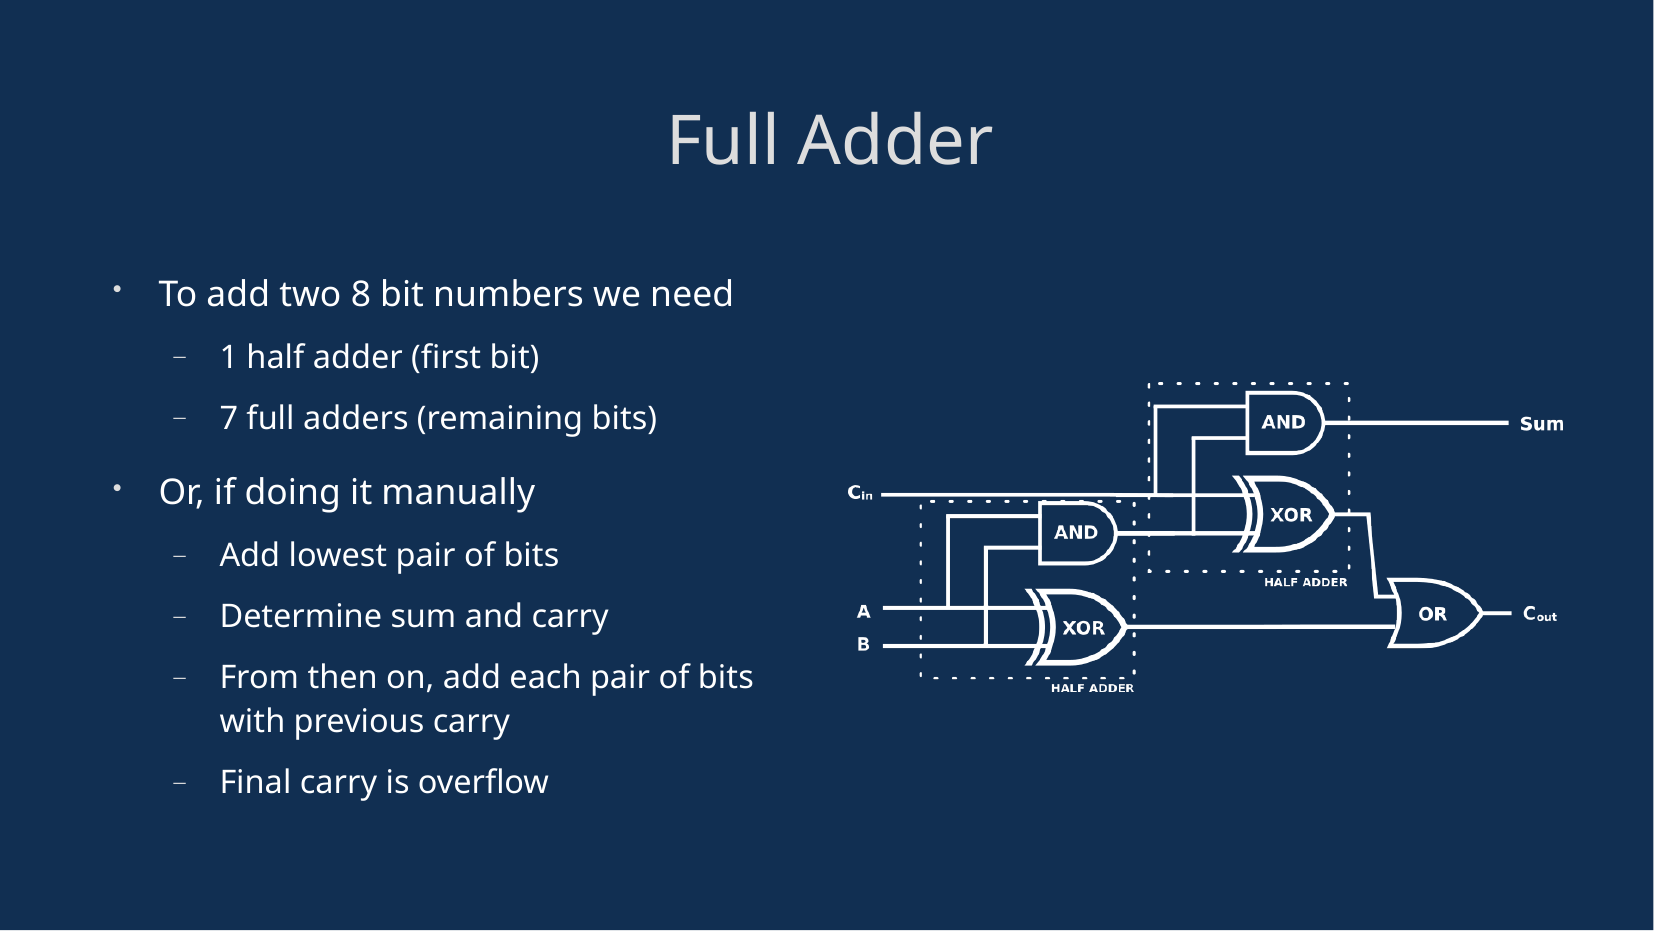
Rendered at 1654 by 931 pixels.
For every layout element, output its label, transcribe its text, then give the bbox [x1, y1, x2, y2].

title Full Adder [97, 56, 1563, 220]
list To add two 8 bit numbers we need 1 half adder (first bit) 7 full adders (remaining bits) Or, if doing it manually Add lowest pair of bits Determine sum and carry From then on, add each pair of bits with previous carry Final carry is overflow [97, 268, 813, 806]
picture [848, 382, 1563, 692]
